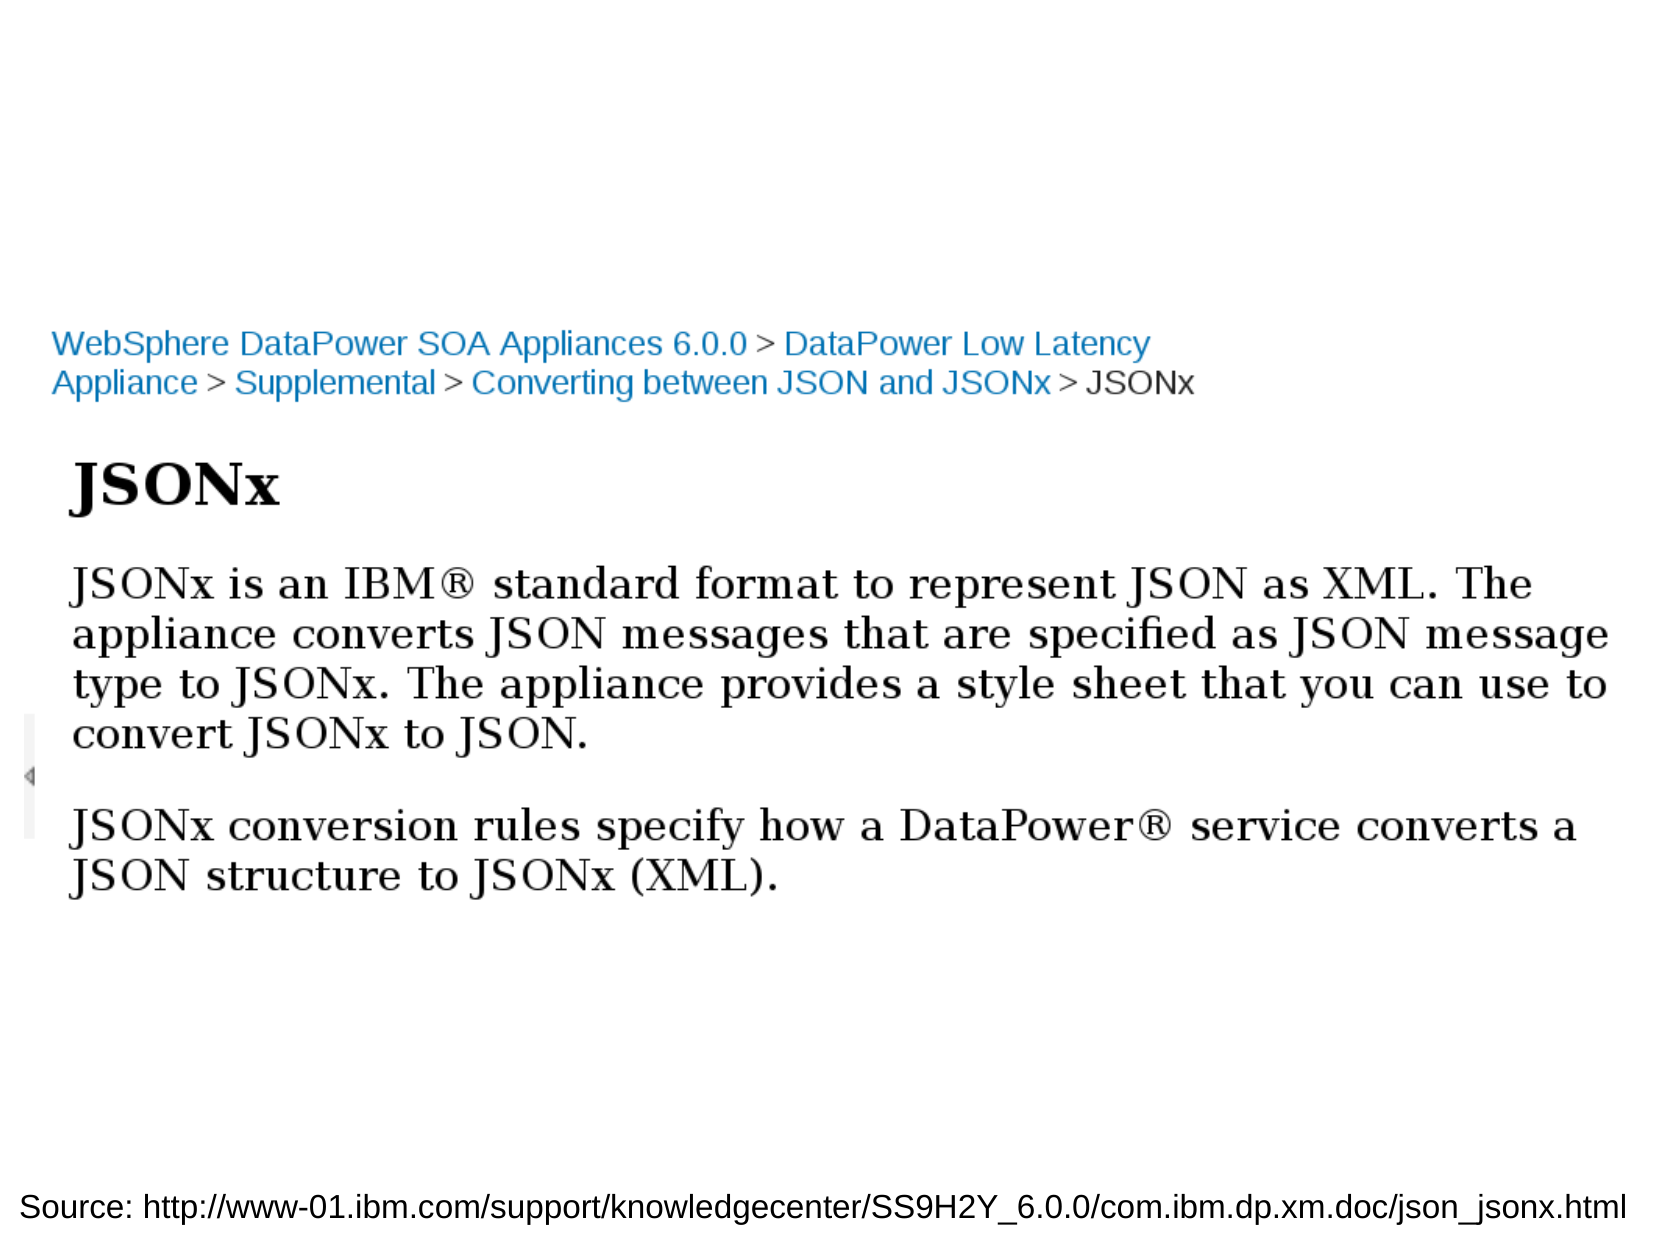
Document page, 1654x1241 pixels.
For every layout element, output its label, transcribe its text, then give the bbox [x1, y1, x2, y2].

picture [24, 307, 1642, 917]
text_box Source: http://www-01.ibm.com/support/knowledgecenter/SS9H2Y_6.0.0/com.ibm.dp.xm.doc/json_jsonx.html [4, 1181, 1645, 1234]
